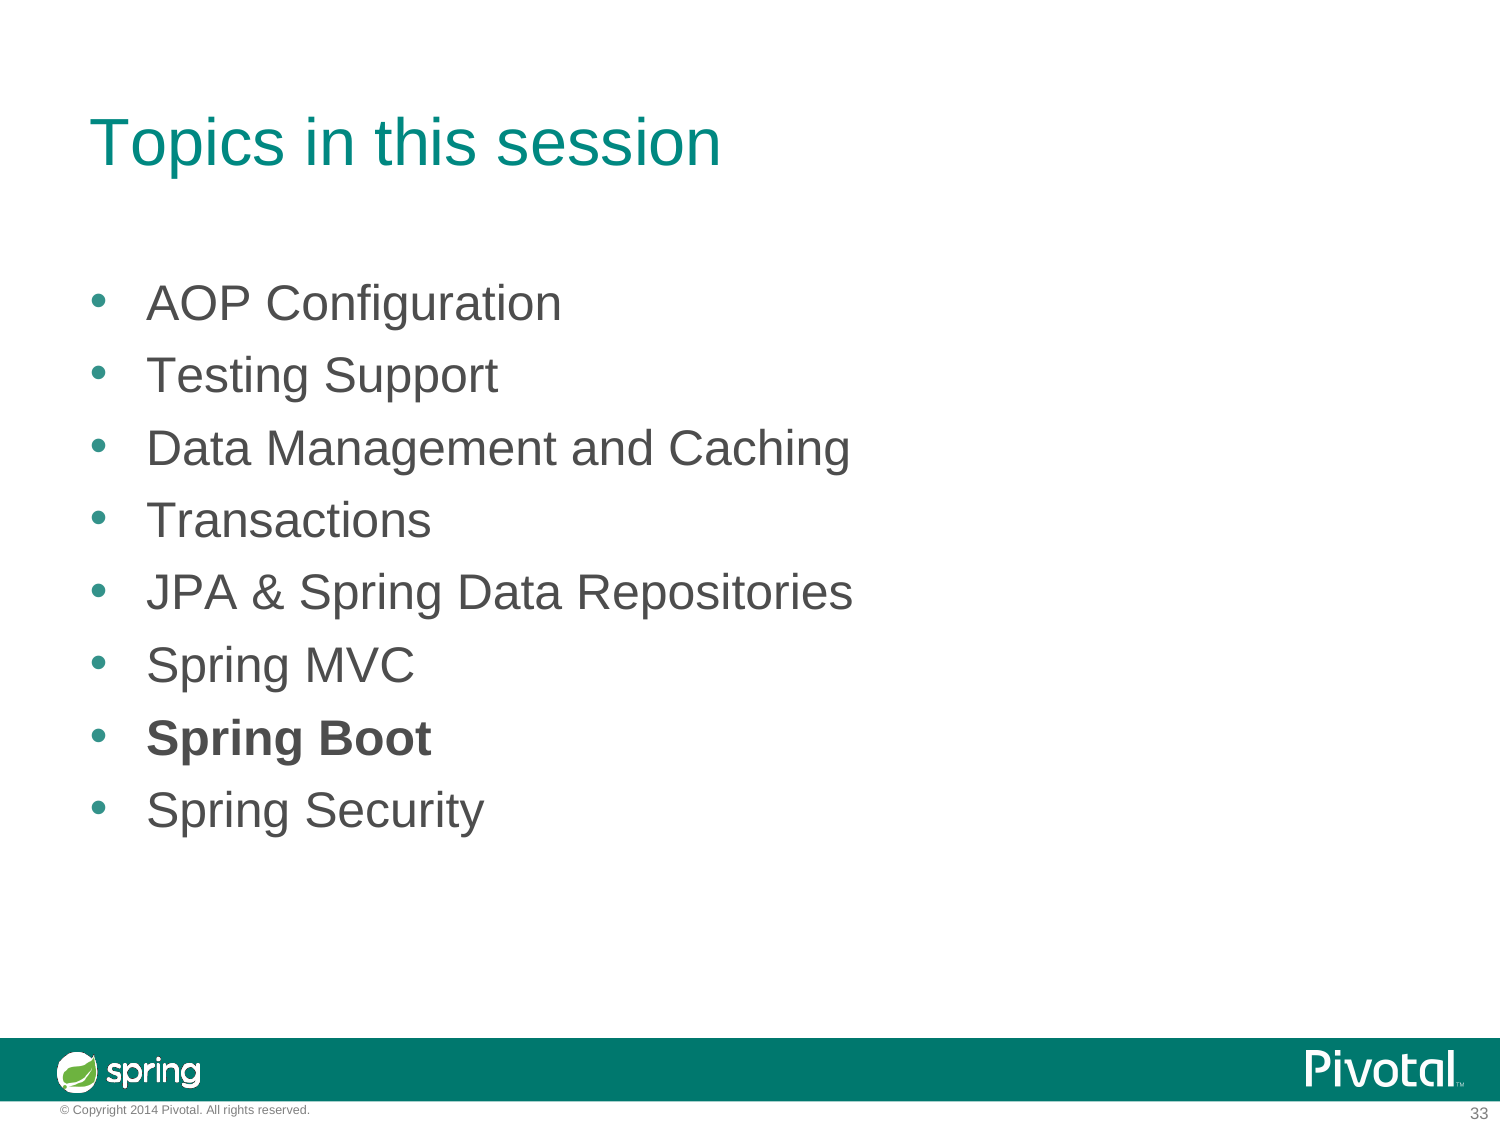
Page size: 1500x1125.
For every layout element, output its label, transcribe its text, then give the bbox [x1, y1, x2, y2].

picture [1306, 1050, 1464, 1087]
list AOP Configuration Testing Support Data Management and Caching Transactions JPA & Spring Data Repositories Spring MVC Spring Boot Spring Security [75, 262, 1426, 970]
picture [32, 1041, 210, 1103]
title Topics in this session [75, 45, 1426, 233]
